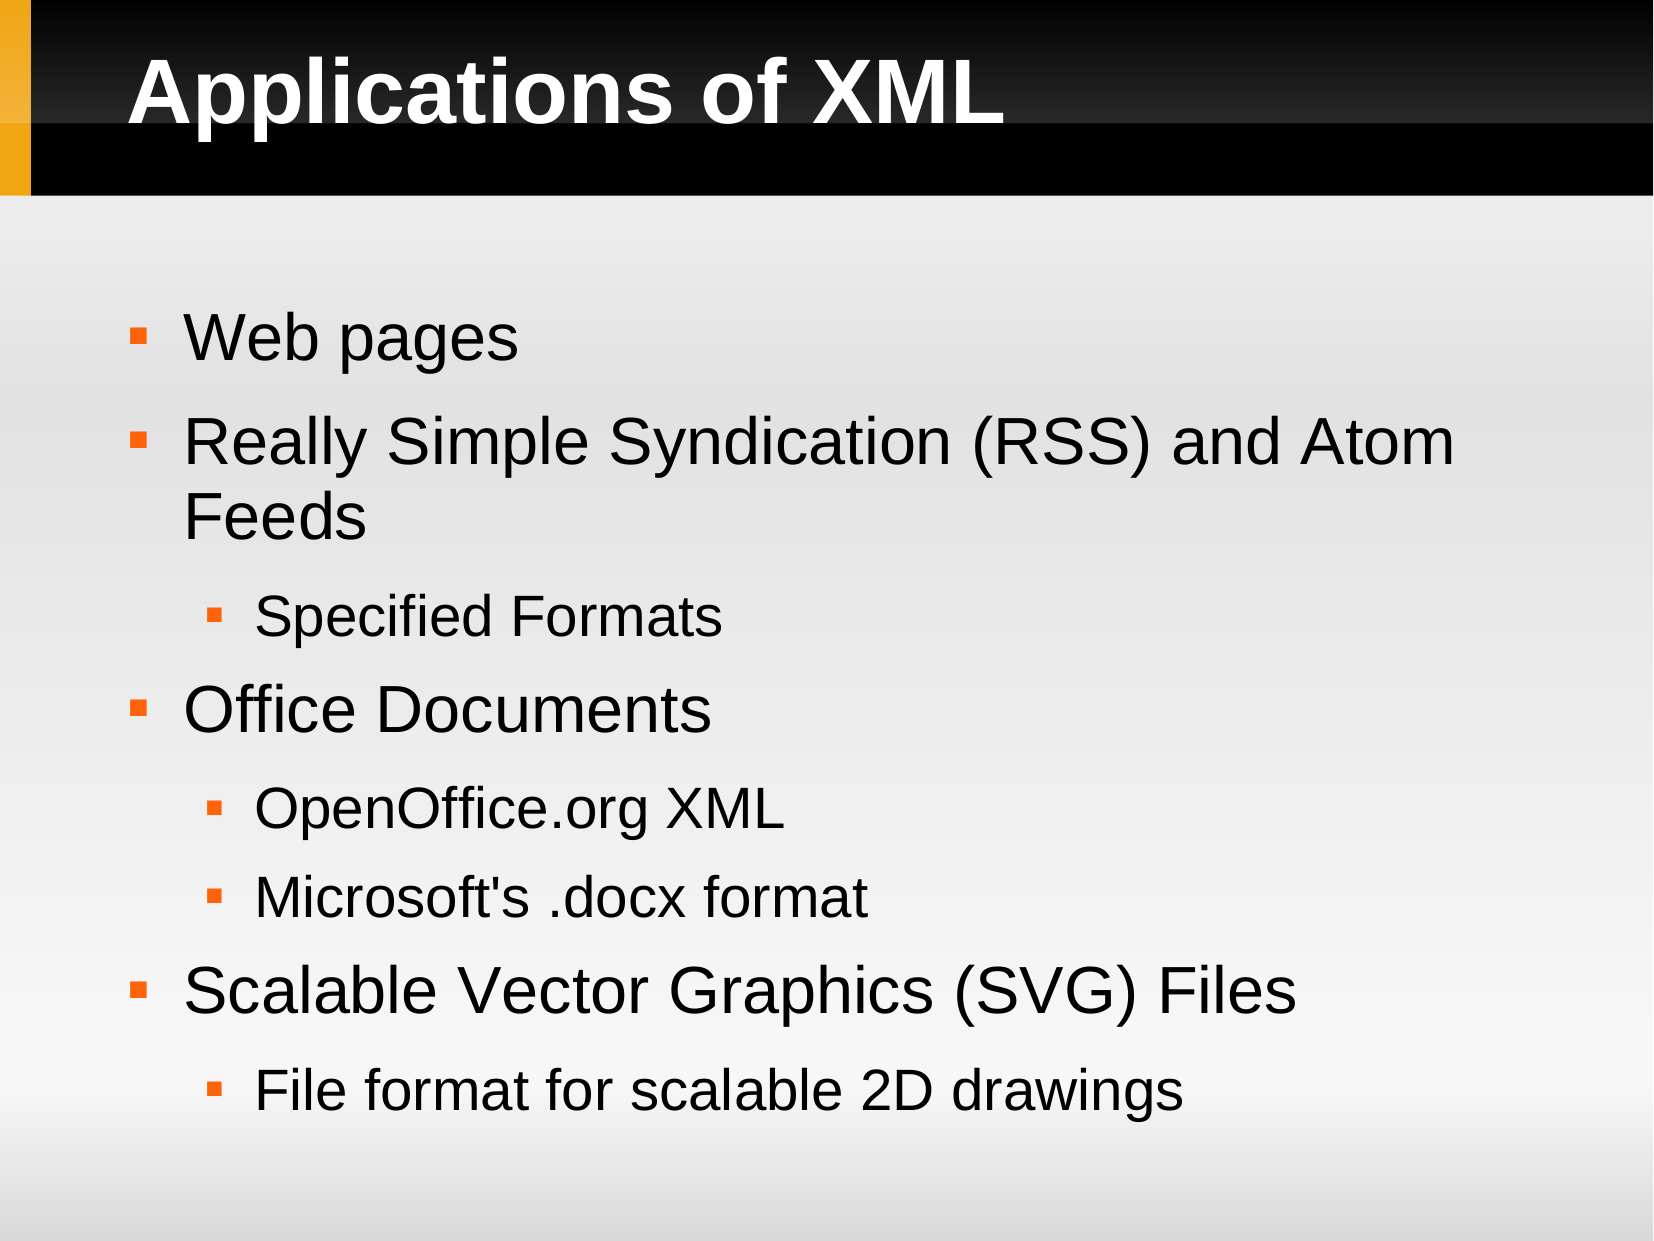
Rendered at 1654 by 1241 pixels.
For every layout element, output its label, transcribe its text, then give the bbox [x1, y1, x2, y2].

picture [0, 0, 1654, 1241]
list Web pages Really Simple Syndication (RSS) and Atom Feeds Specified Formats Office Documents OpenOffice.org XML Microsoft's .docx format Scalable Vector Graphics (SVG) Files File format for scalable 2D drawings [112, 300, 1533, 1149]
title Applications of XML [125, 0, 1538, 188]
